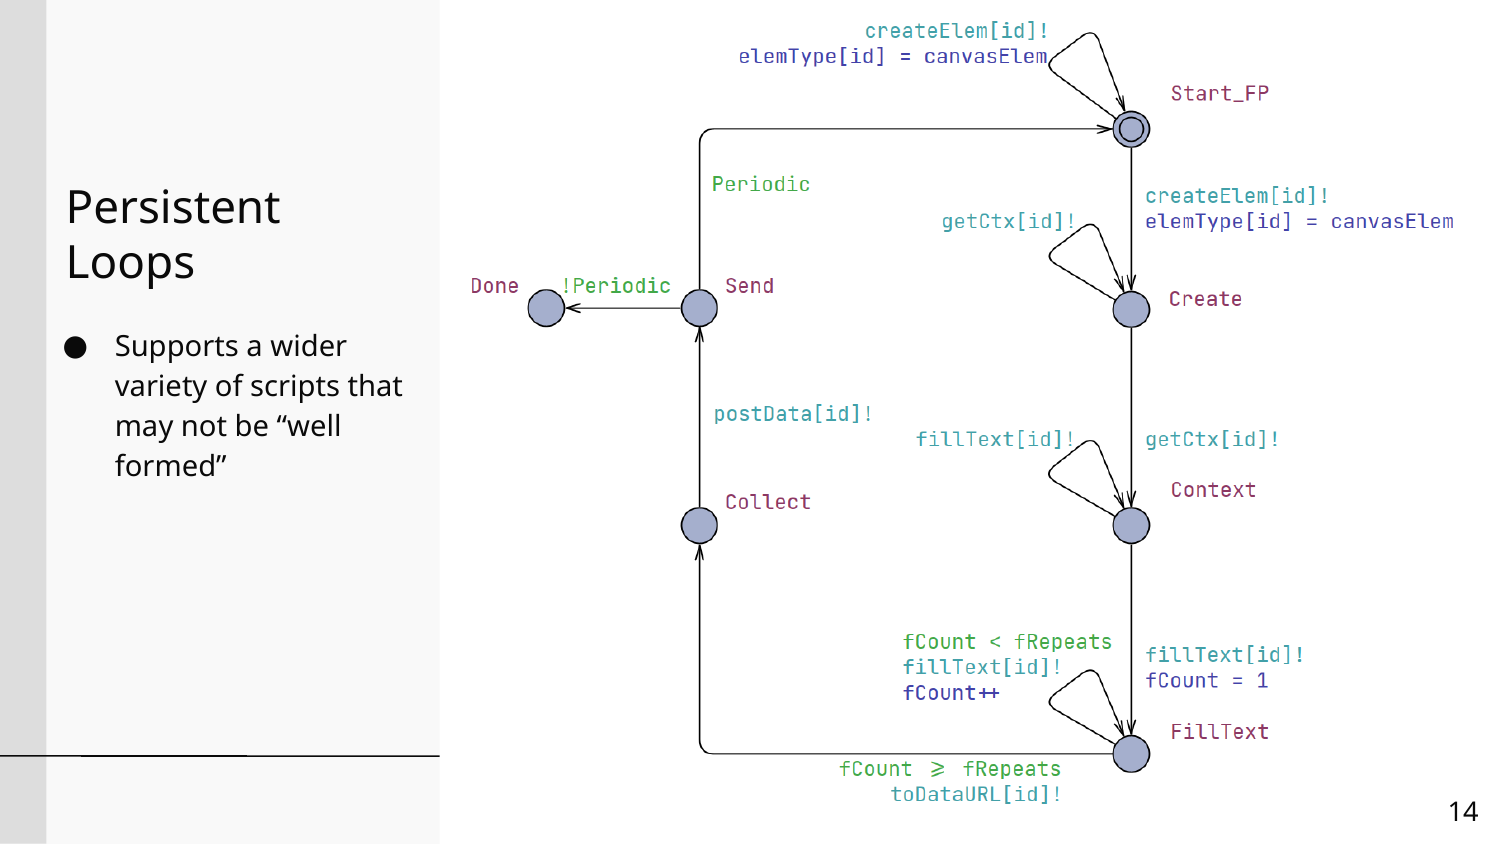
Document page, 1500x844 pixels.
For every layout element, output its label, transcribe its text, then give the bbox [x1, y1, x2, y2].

slide_number <number> [1403, 779, 1494, 844]
subtitle Supports a wider variety of scripts that may not be “well formed” [24, 306, 440, 653]
picture [439, 0, 1500, 844]
title Persistent Loops [50, 162, 381, 282]
